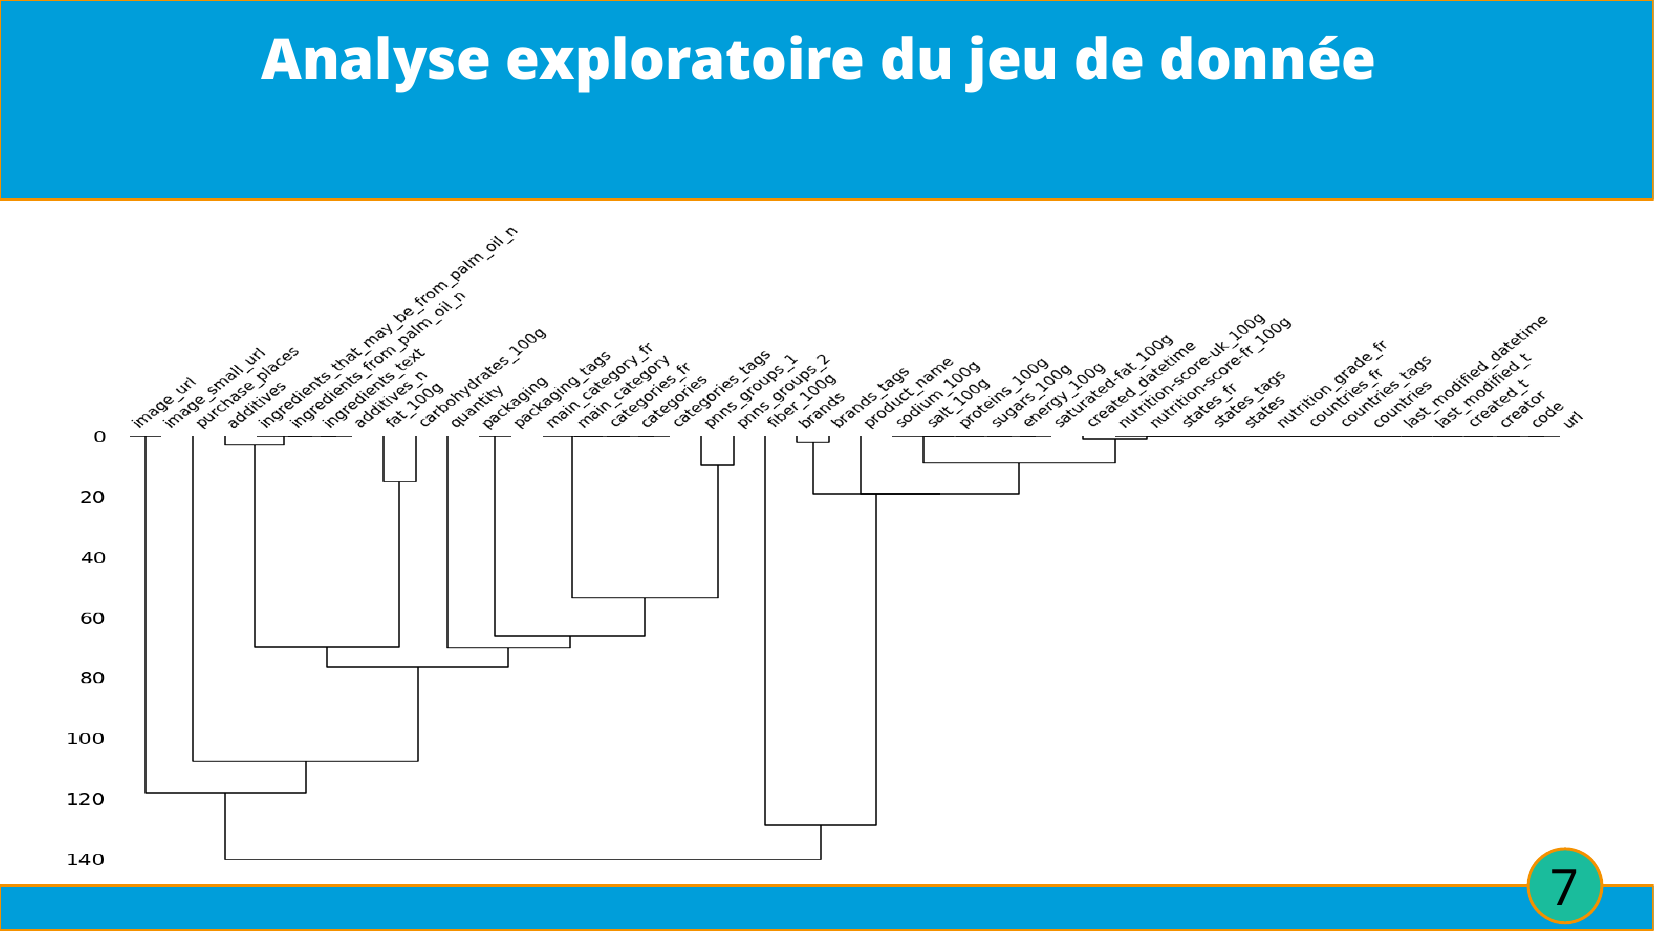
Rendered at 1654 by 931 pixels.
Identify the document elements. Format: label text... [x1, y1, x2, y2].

title Analyse exploratoire du jeu de donnée [59, 25, 1595, 167]
picture [59, 217, 1595, 886]
